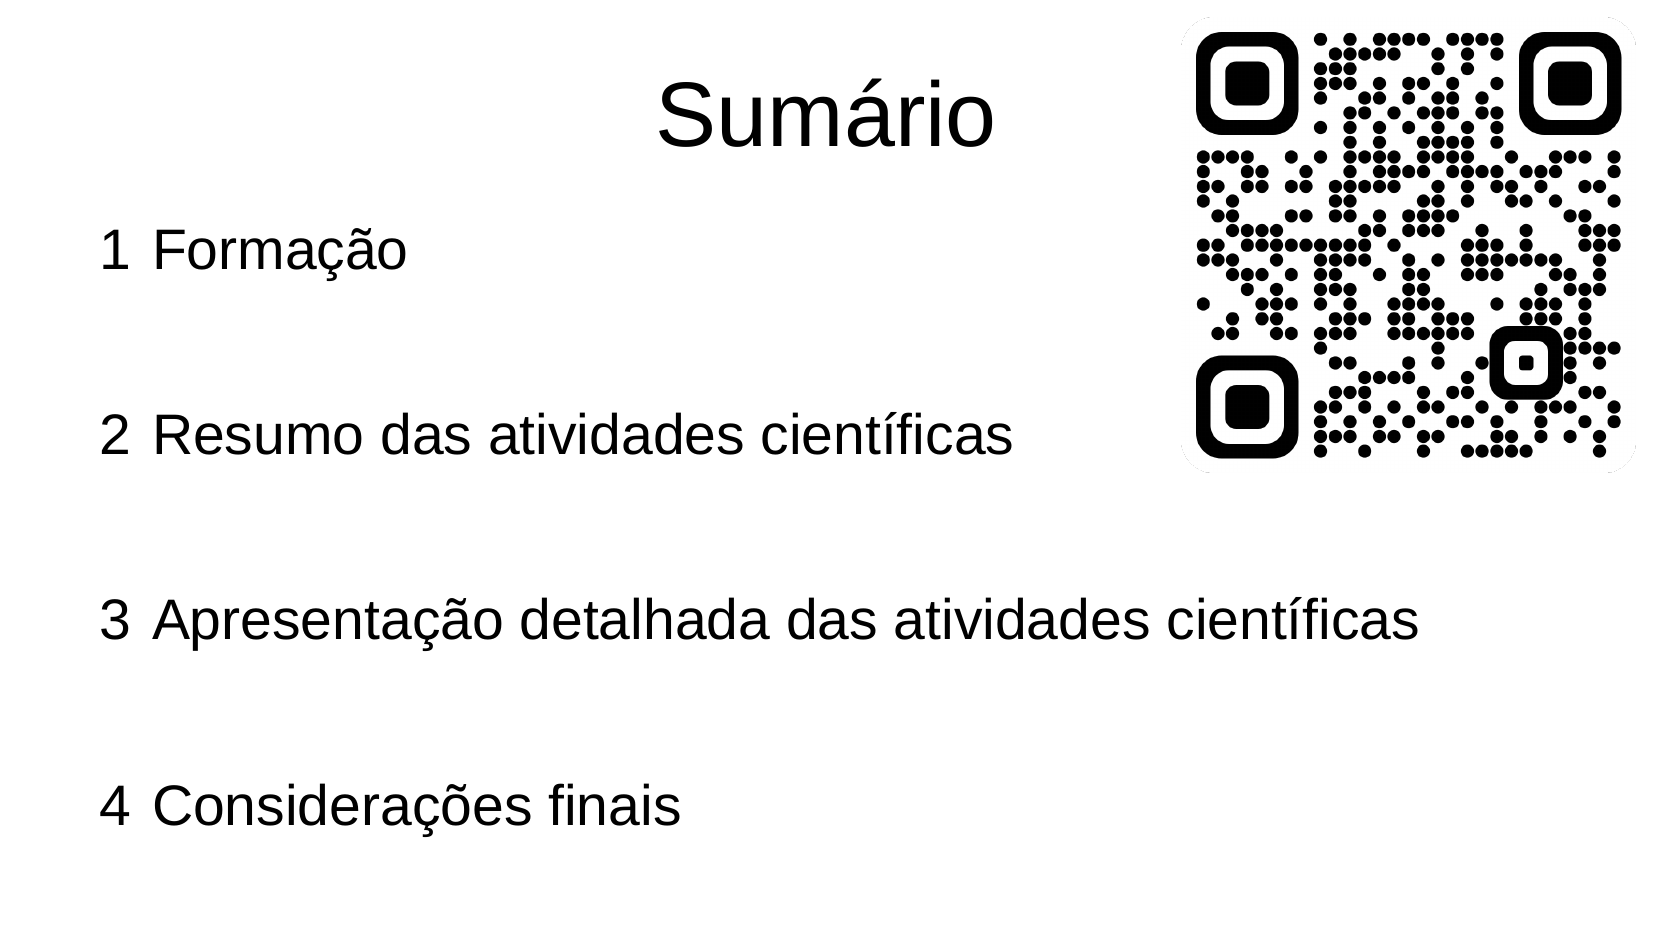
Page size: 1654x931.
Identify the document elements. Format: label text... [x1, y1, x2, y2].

title Sumário [82, 37, 1181, 193]
list Formação Resumo das atividades científicas Apresentação detalhada das atividades científicas Considerações finais [82, 217, 1571, 839]
picture [1181, 17, 1636, 473]
